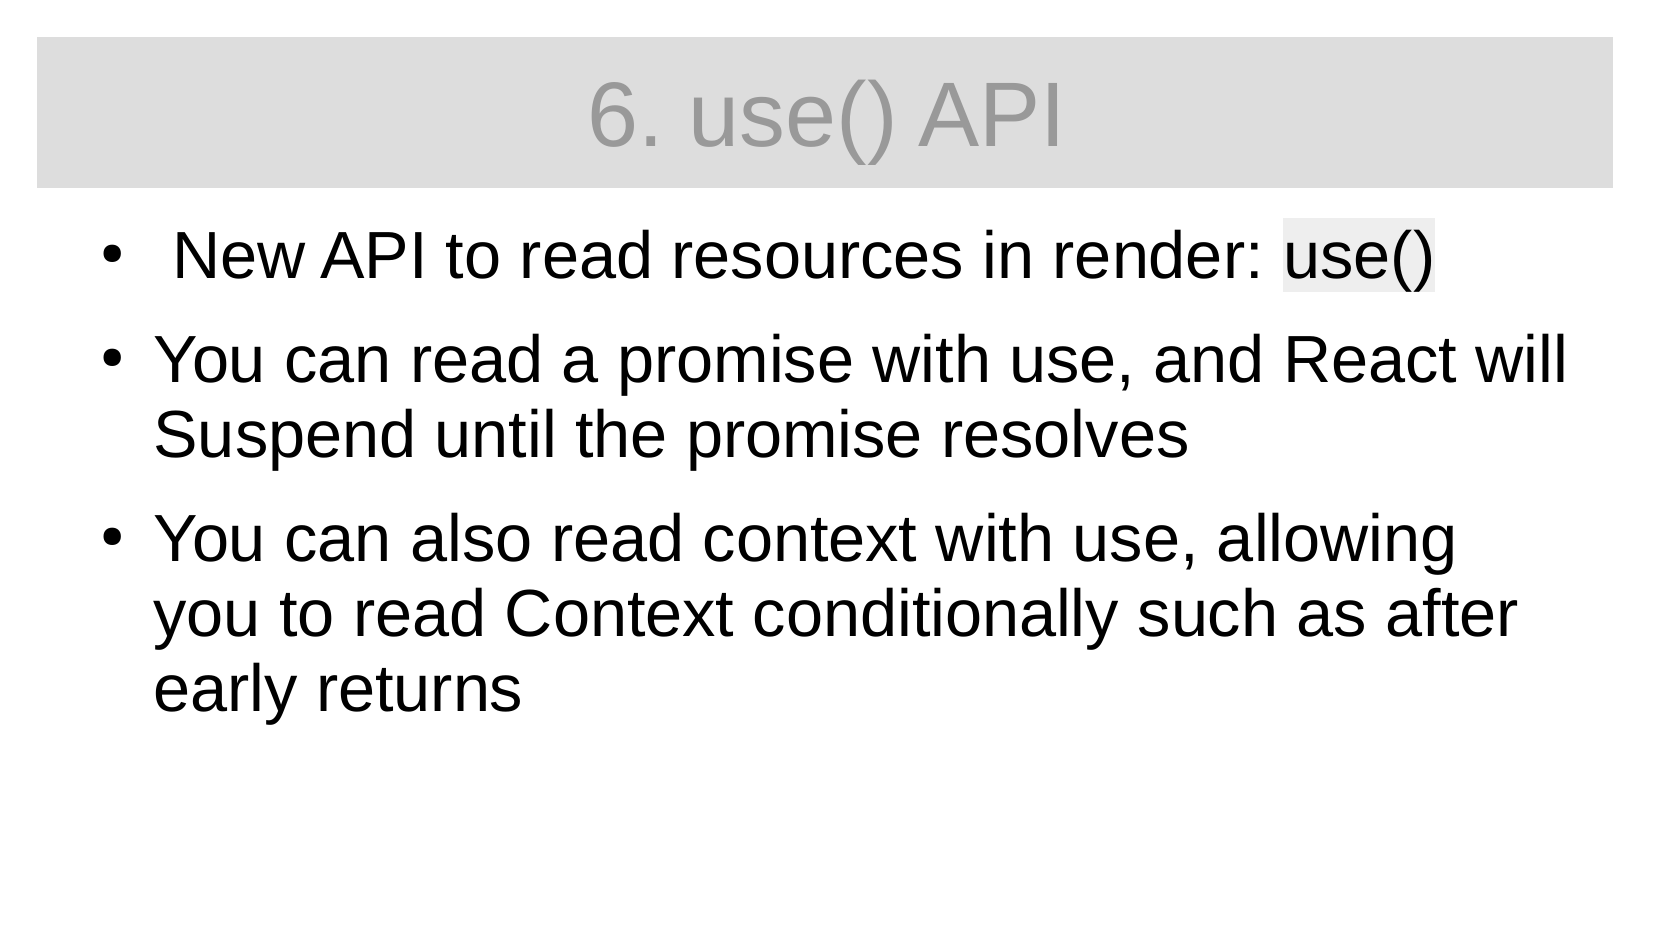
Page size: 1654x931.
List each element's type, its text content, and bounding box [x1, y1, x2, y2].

text_box [1571, 37, 1613, 188]
title 6. use() API [82, 37, 1571, 193]
text_box [37, 37, 82, 188]
list New API to read resources in render: use() You can read a promise with use, and React will Suspend until the promise resolves You can also read context with use, allowing you to read Context conditionally such as after early returns [82, 217, 1571, 758]
